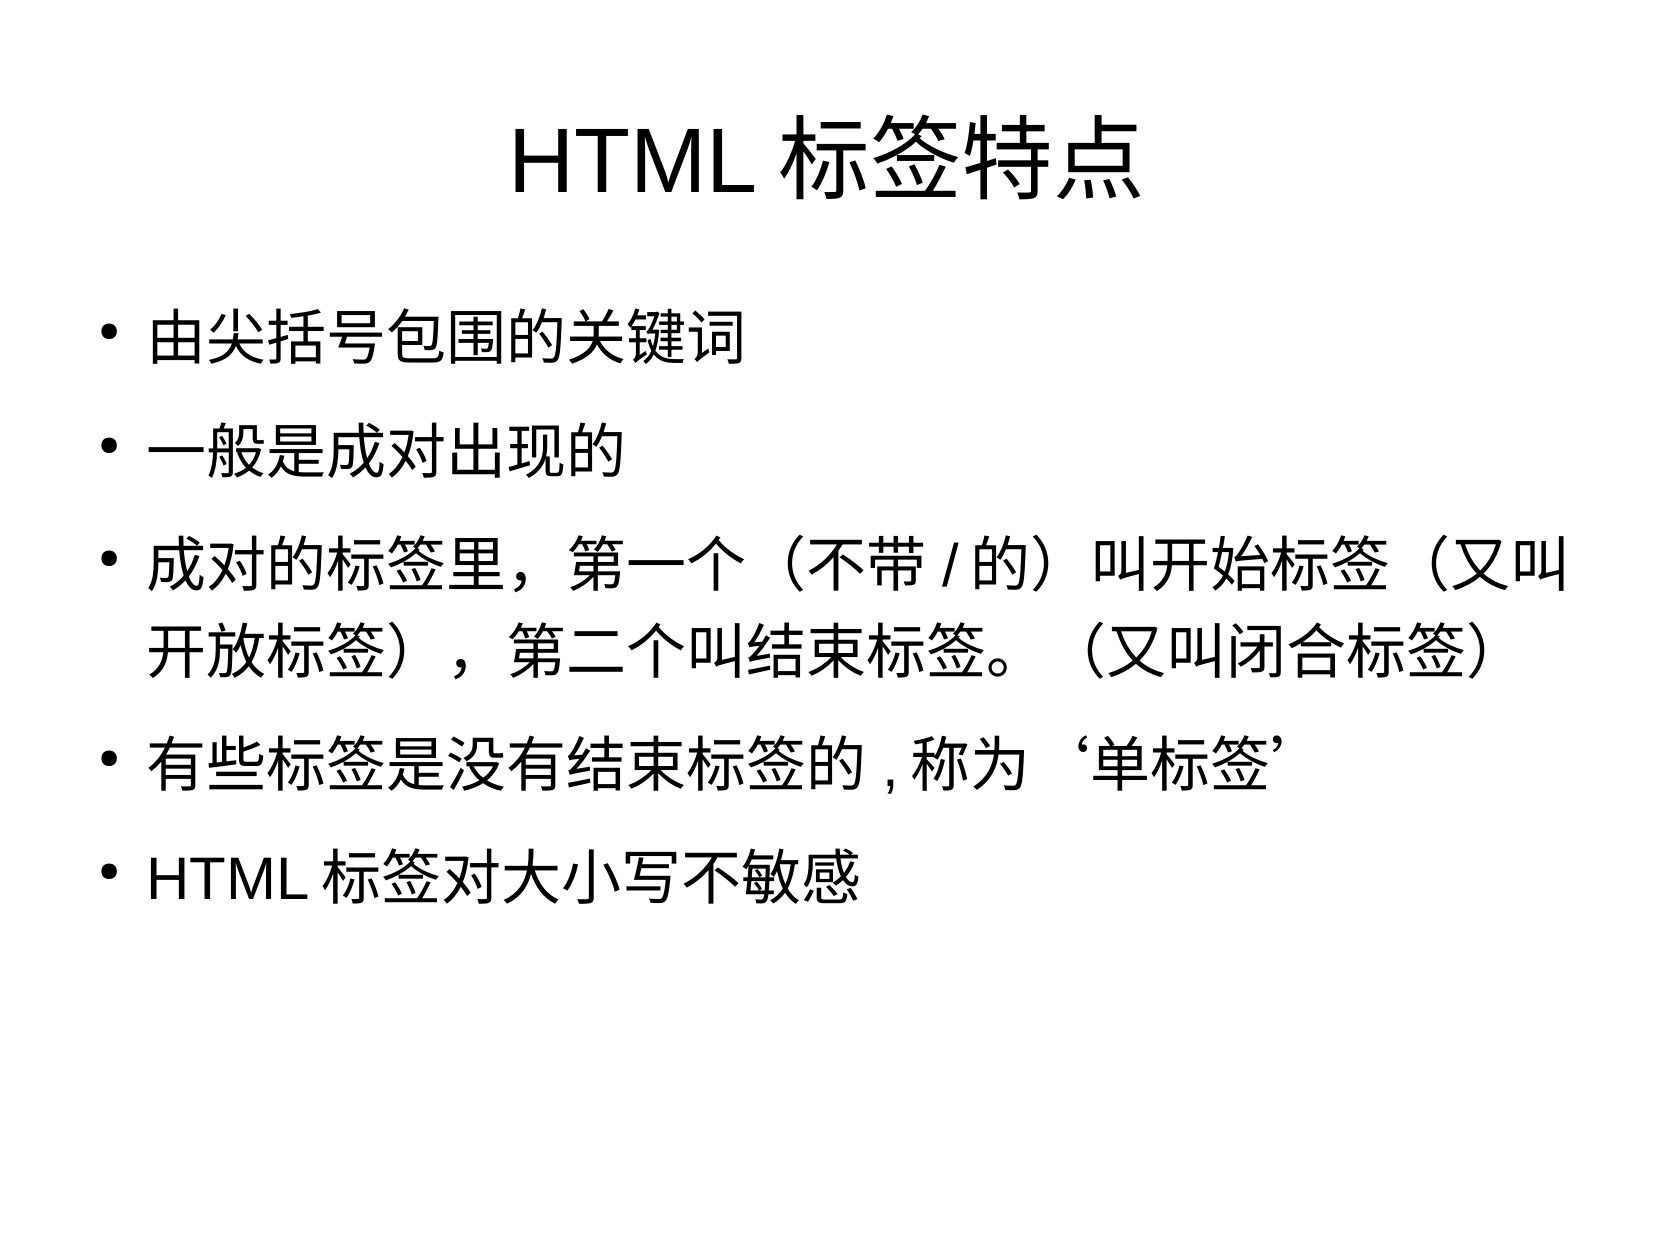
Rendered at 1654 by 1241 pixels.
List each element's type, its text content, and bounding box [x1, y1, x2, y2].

list 由尖括号包围的关键词 一般是成对出现的 成对的标签里，第一个（不带/的）叫开始标签（又叫开放标签），第二个叫结束标签。（又叫闭合标签） 有些标签是没有结束标签的,称为‘单标签’ HTML标签对大小写不敏感 [82, 290, 1571, 1010]
title HTML标签特点 [82, 49, 1571, 257]
